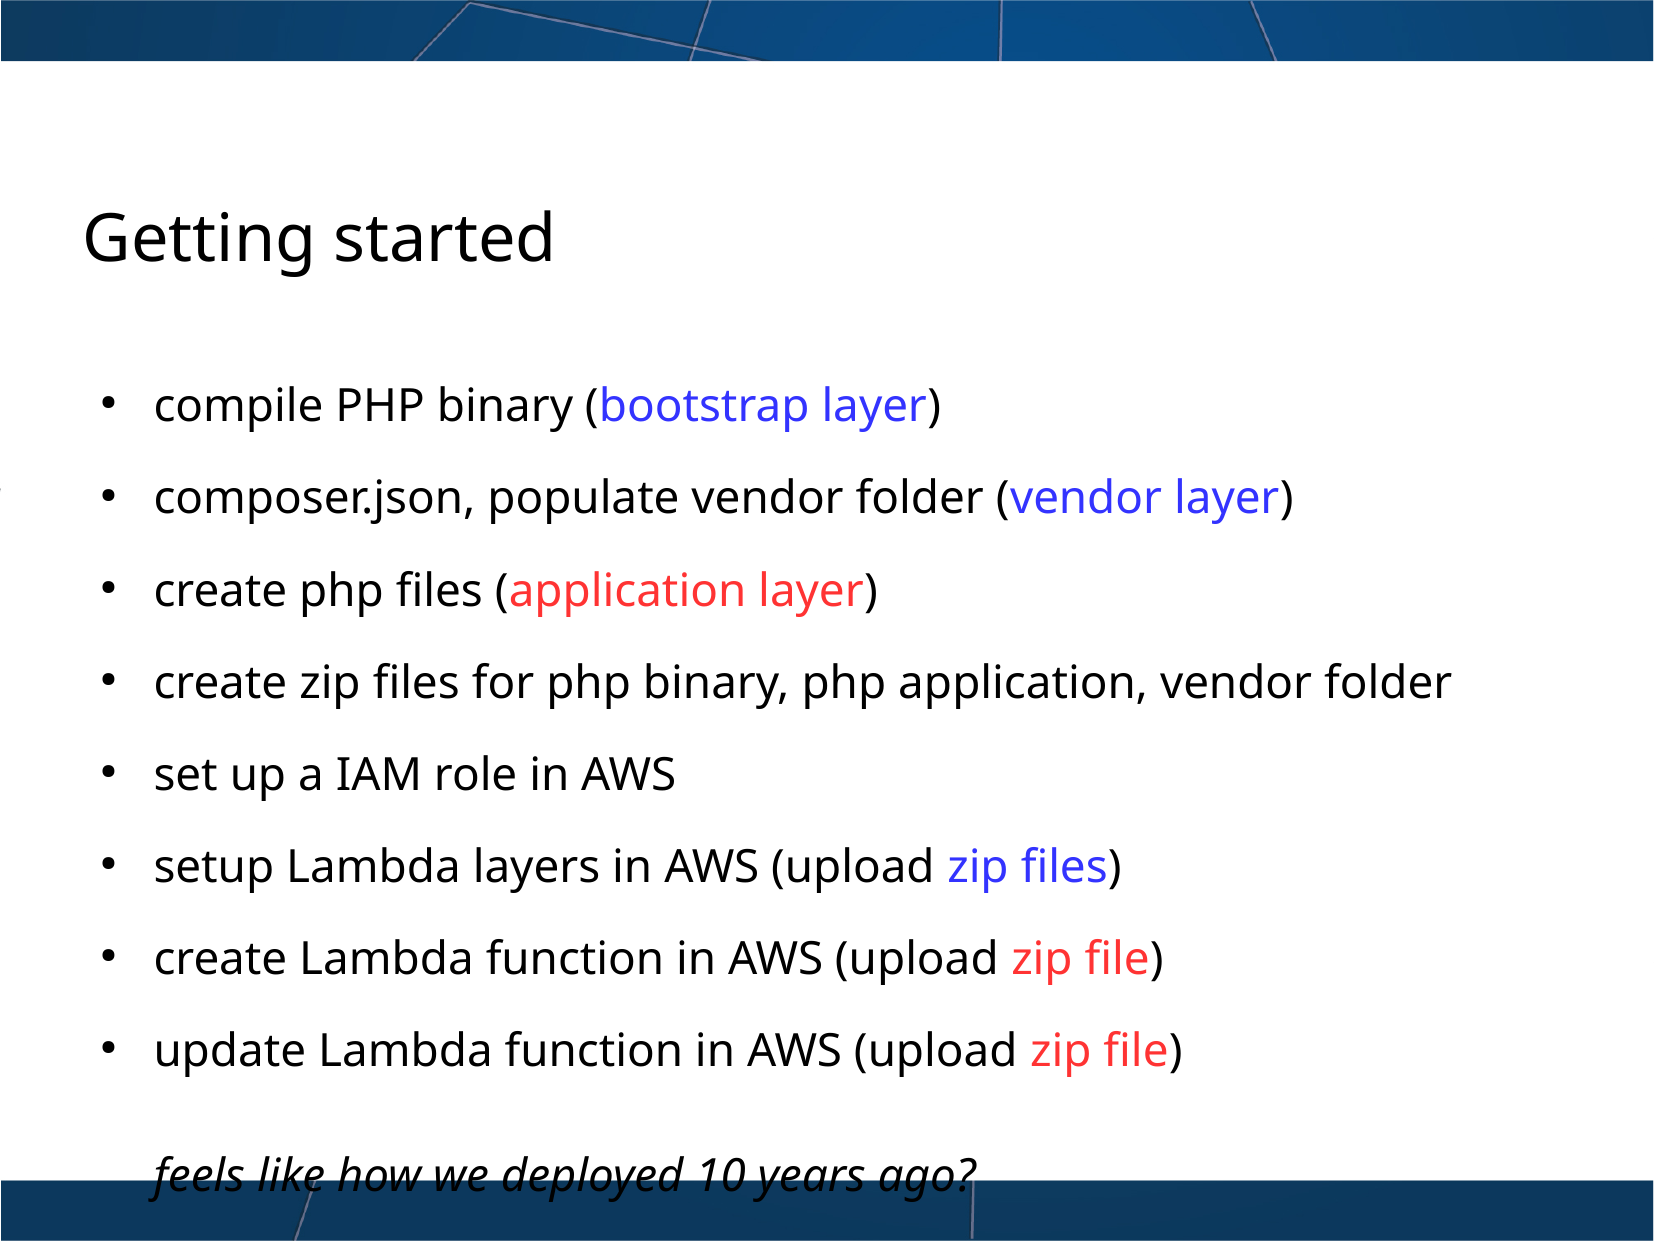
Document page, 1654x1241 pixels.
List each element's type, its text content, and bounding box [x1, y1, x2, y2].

picture [0, 0, 1654, 1241]
title Getting started [82, 139, 1571, 332]
list compile PHP binary (bootstrap layer) composer.json, populate vendor folder (vendor layer) create php files (application layer) create zip files for php binary, php application, vendor folder set up a IAM role in AWS setup Lambda layers in AWS (upload zip files) create Lambda function in AWS (upload zip file) update Lambda function in AWS (upload zip file) feels like how we deployed 10 years ago? [82, 372, 1571, 1113]
